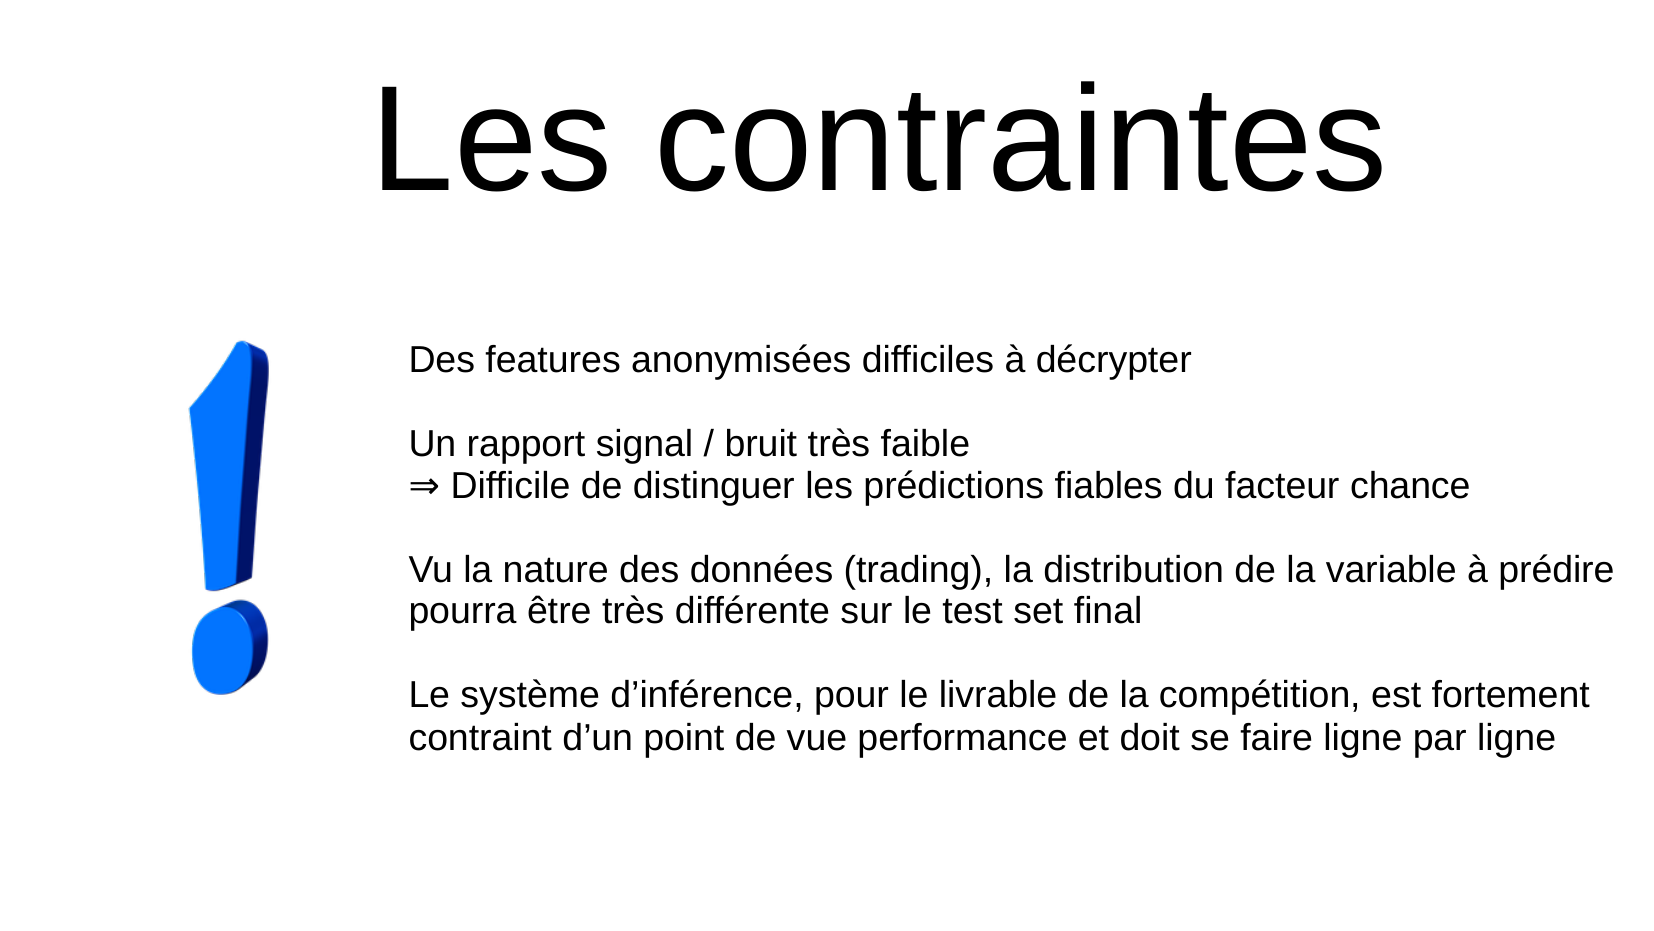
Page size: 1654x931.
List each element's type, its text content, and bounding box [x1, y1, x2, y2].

text_box Des features anonymisées difficiles à décrypter Un rapport signal / bruit très faible ⇒ Difficile de distinguer les prédictions fiables du facteur chance Vu la nature des données (trading), la distribution de la variable à prédire pourra être très différente sur le test set final Le système d’inférence, pour le livrable de la compétition, est fortement contraint d’un point de vue performance et doit se faire ligne par ligne [393, 330, 1630, 850]
picture [23, 330, 437, 745]
text_box Les contraintes [307, 47, 1453, 330]
